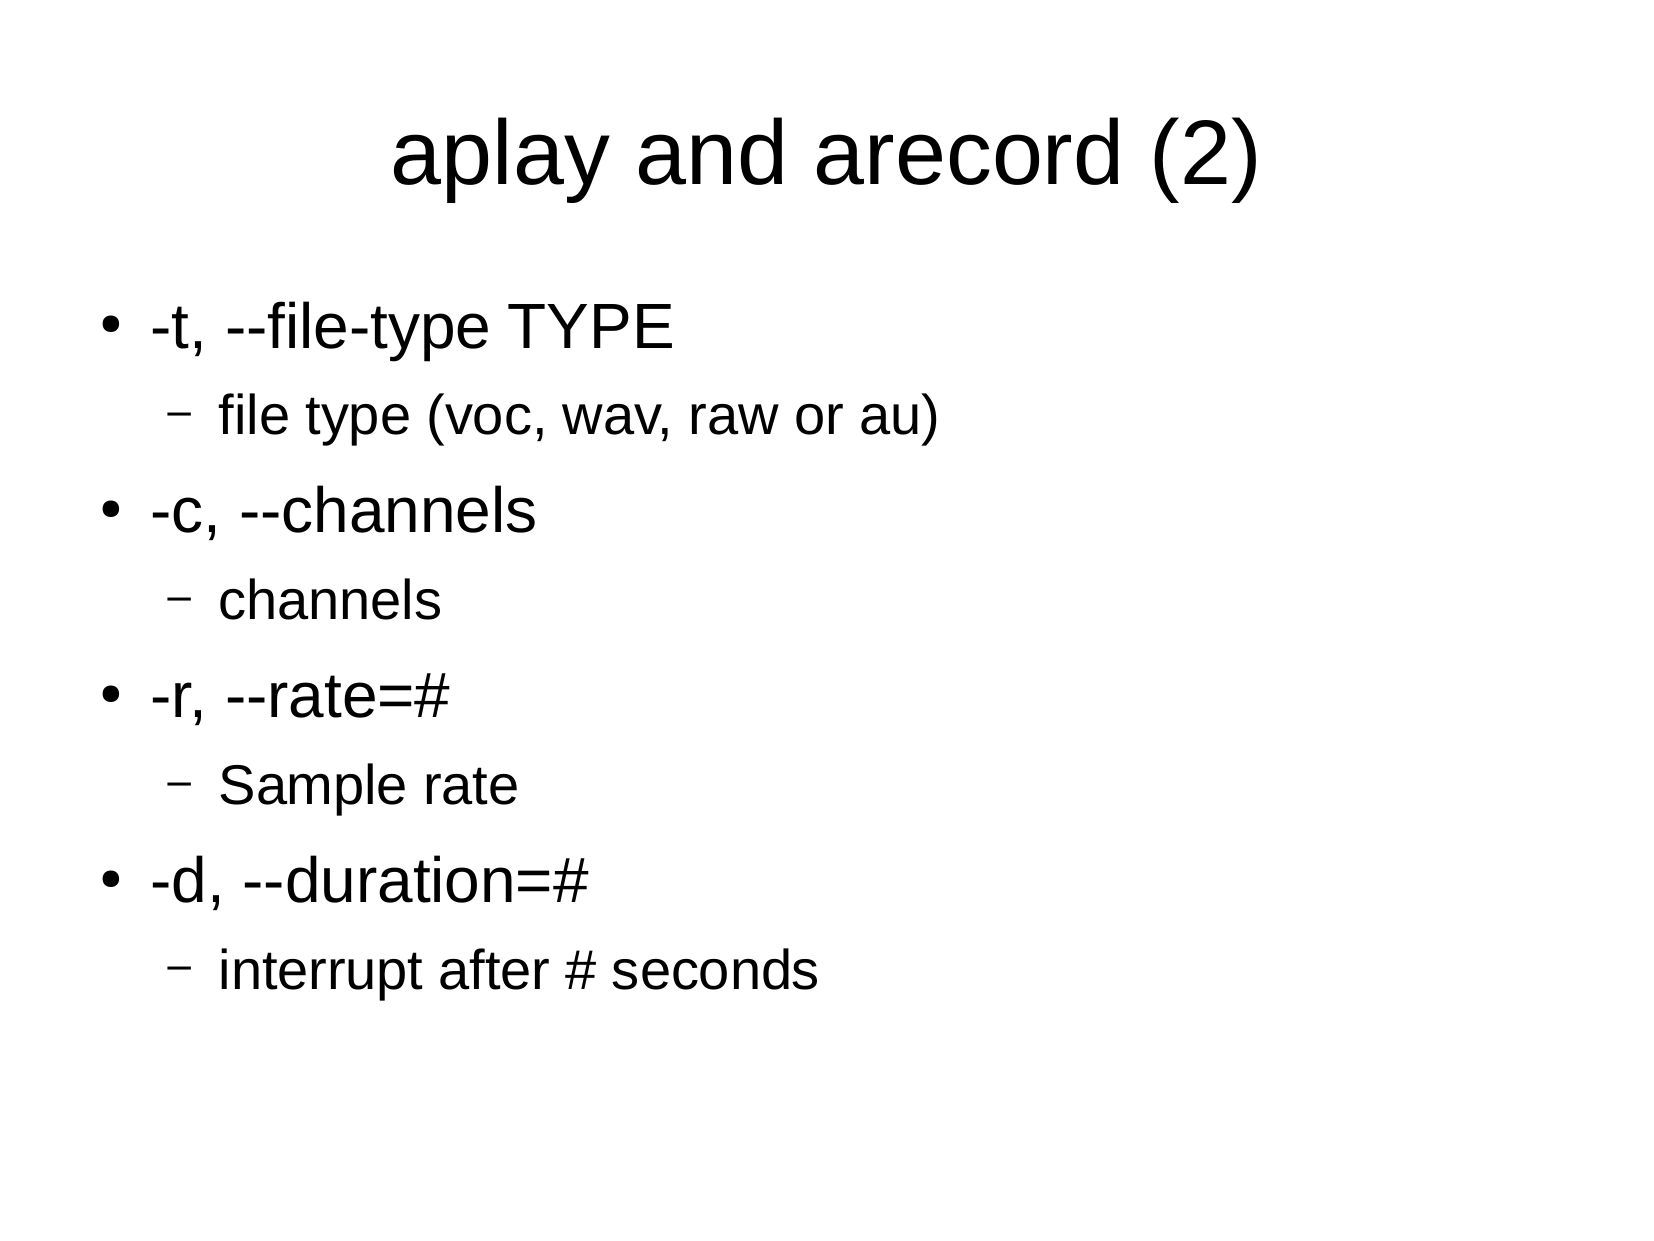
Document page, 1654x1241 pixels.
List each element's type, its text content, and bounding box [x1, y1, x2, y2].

title aplay and arecord (2) [82, 49, 1571, 257]
list -t, --file-type TYPE file type (voc, wav, raw or au) -c, --channels channels -r, --rate=# Sample rate -d, --duration=# interrupt after # seconds [82, 290, 1571, 1010]
